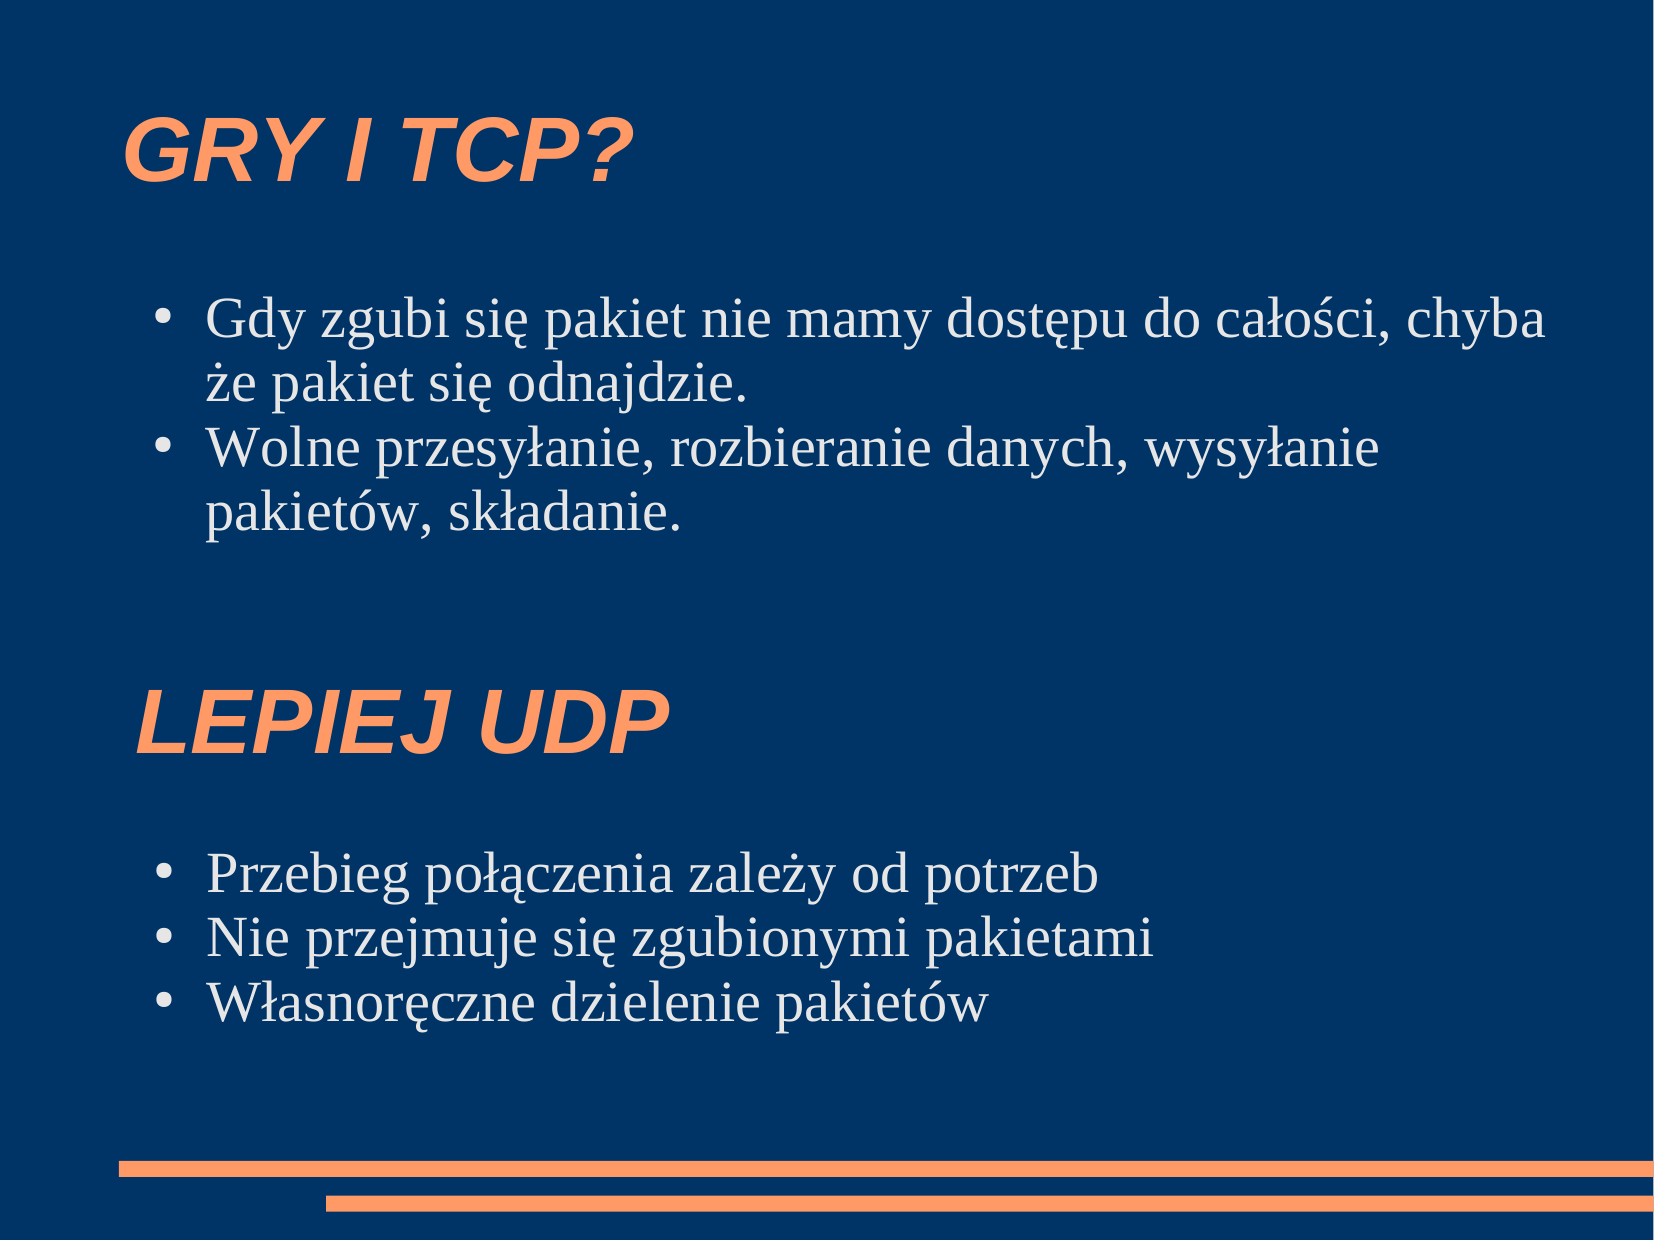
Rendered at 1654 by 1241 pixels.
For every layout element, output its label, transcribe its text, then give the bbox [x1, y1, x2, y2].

list Przebieg połączenia zależy od potrzeb Nie przejmuje się zgubionymi pakietami Własnoręczne dzielenie pakietów [135, 840, 1576, 1155]
list Gdy zgubi się pakiet nie mamy dostępu do całości, chyba że pakiet się odnajdzie. Wolne przesyłanie, rozbieranie danych, wysyłanie pakietów, składanie. [135, 285, 1575, 601]
title GRY I TCP? [121, 46, 1534, 254]
title LEPIEJ UDP [135, 617, 1548, 826]
